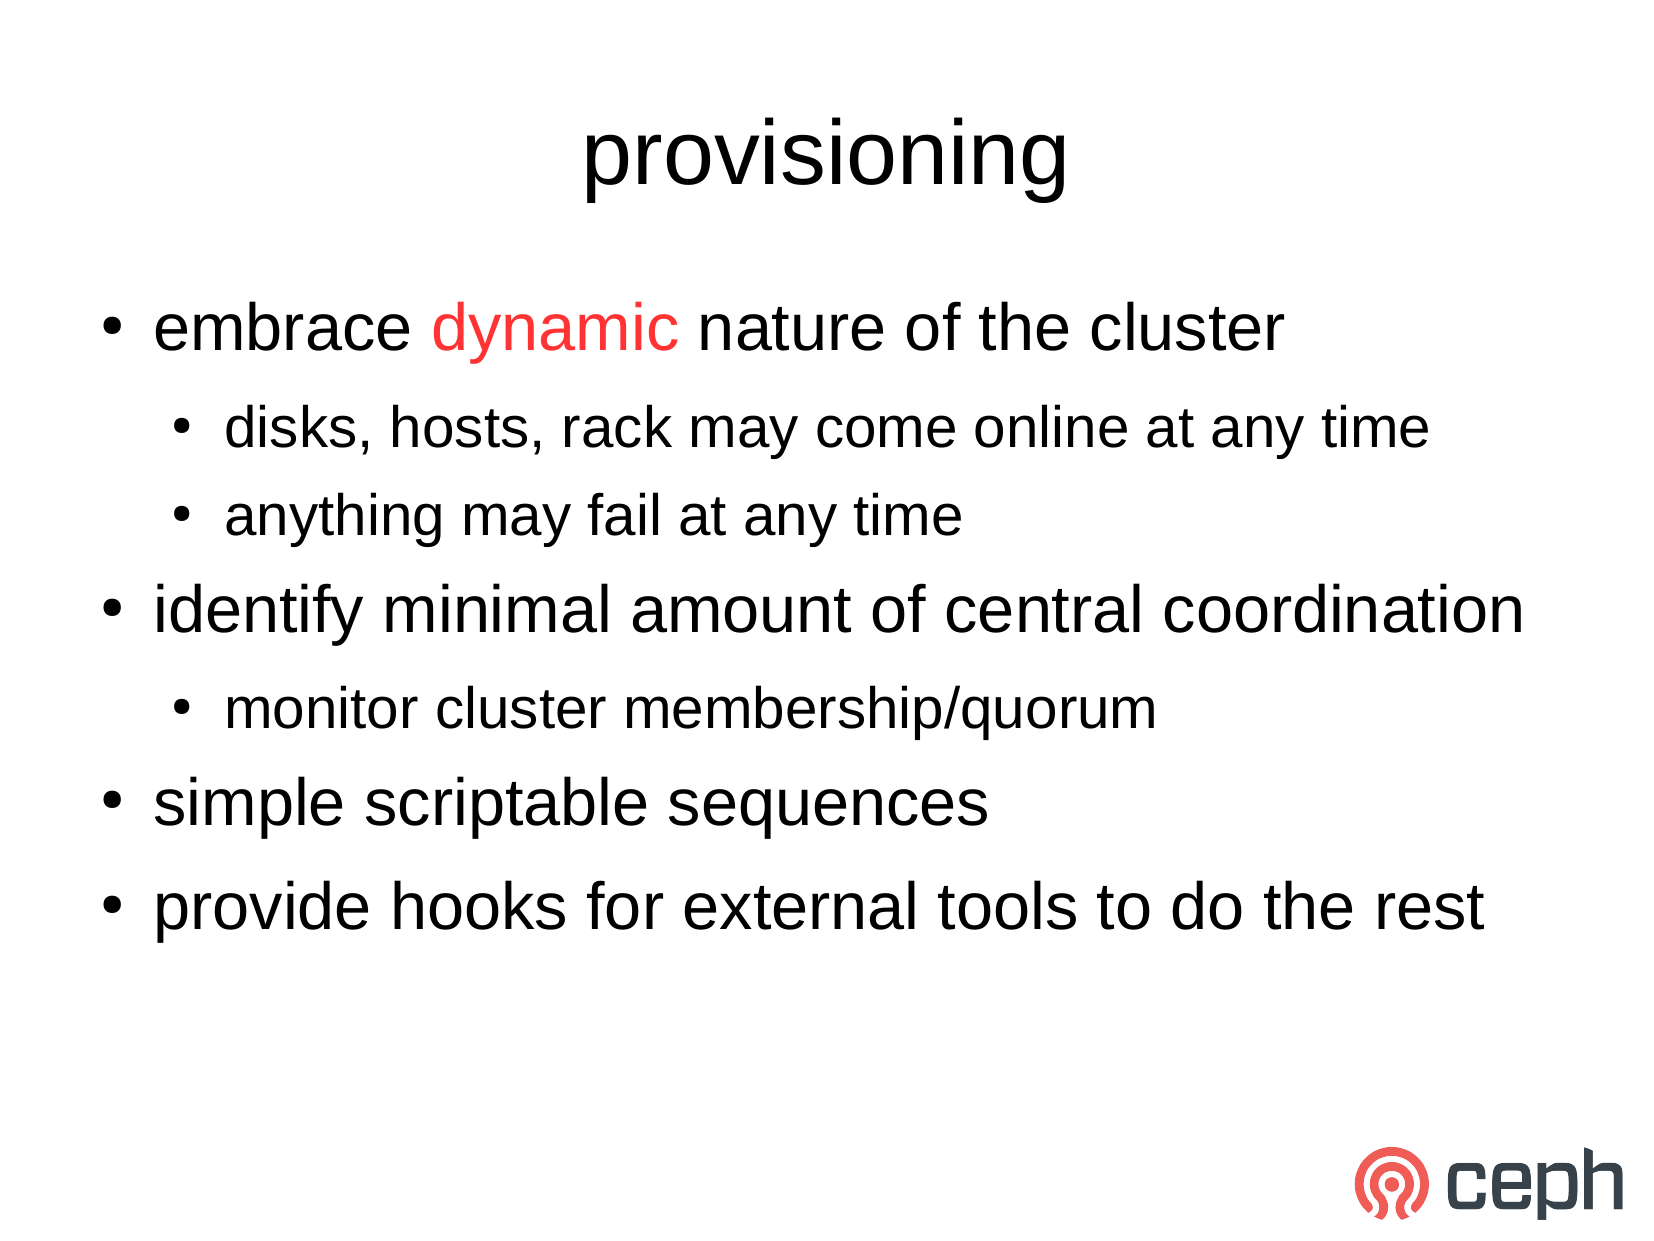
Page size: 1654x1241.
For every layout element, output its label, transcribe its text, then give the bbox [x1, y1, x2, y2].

list embrace dynamic nature of the cluster disks, hosts, rack may come online at any time anything may fail at any time identify minimal amount of central coordination monitor cluster membership/quorum simple scriptable sequences provide hooks for external tools to do the rest [82, 290, 1571, 1010]
picture [1308, 1100, 1654, 1241]
title provisioning [82, 49, 1571, 257]
